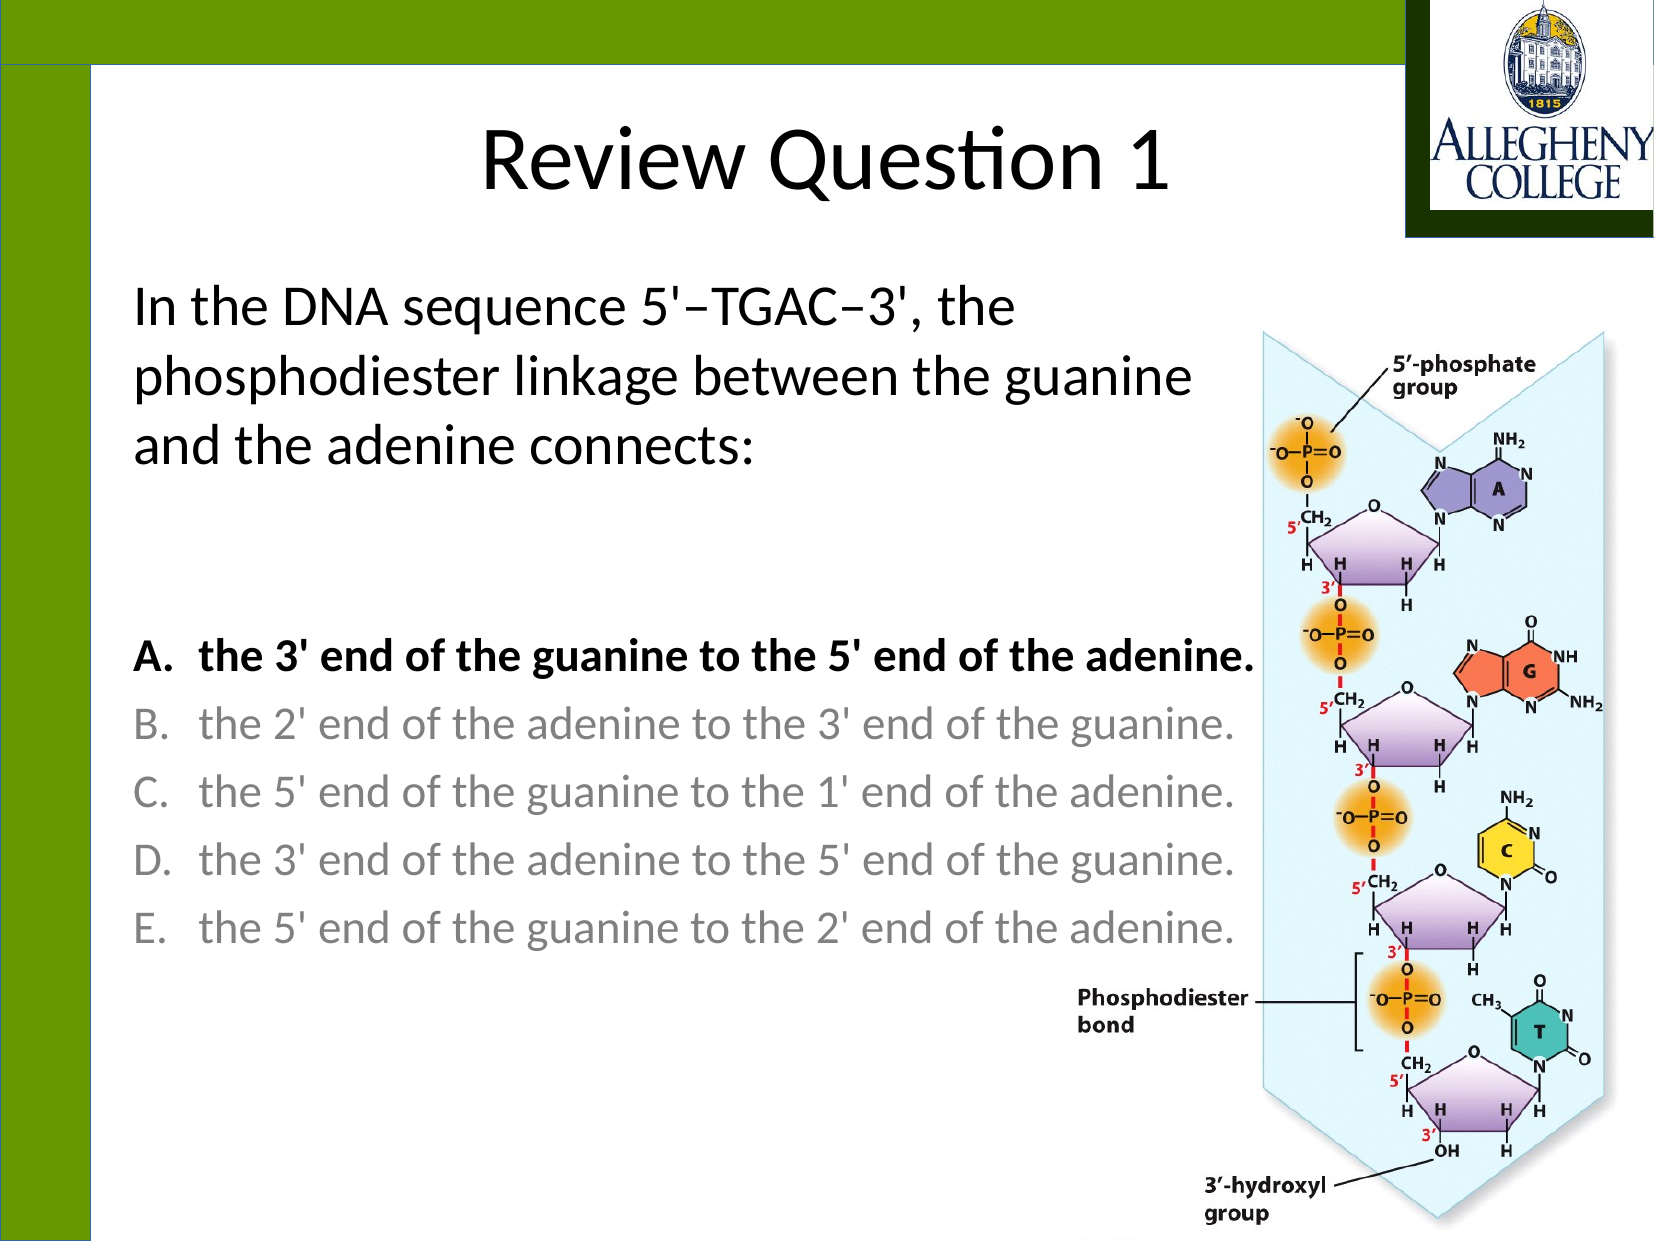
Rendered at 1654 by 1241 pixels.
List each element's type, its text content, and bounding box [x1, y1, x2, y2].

picture [1430, 0, 1654, 210]
title Review Question 1 [91, 65, 1571, 257]
picture [1066, 318, 1627, 1241]
text_box [0, 0, 1654, 1241]
list In the DNA sequence 5'–TGAC–3', the phosphodiester linkage between the guanine and the adenine connects: A. the 3' end of the guanine to the 5' end of the adenine. B. the 2' end of the adenine to the 3' end of the guanine. C. the 5' end of the guanine to the 1' end of the adenine. D. the 3' end of the adenine to the 5' end of the guanine. E. the 5' end of the guanine to the 2' end of the adenine. [118, 259, 1281, 976]
